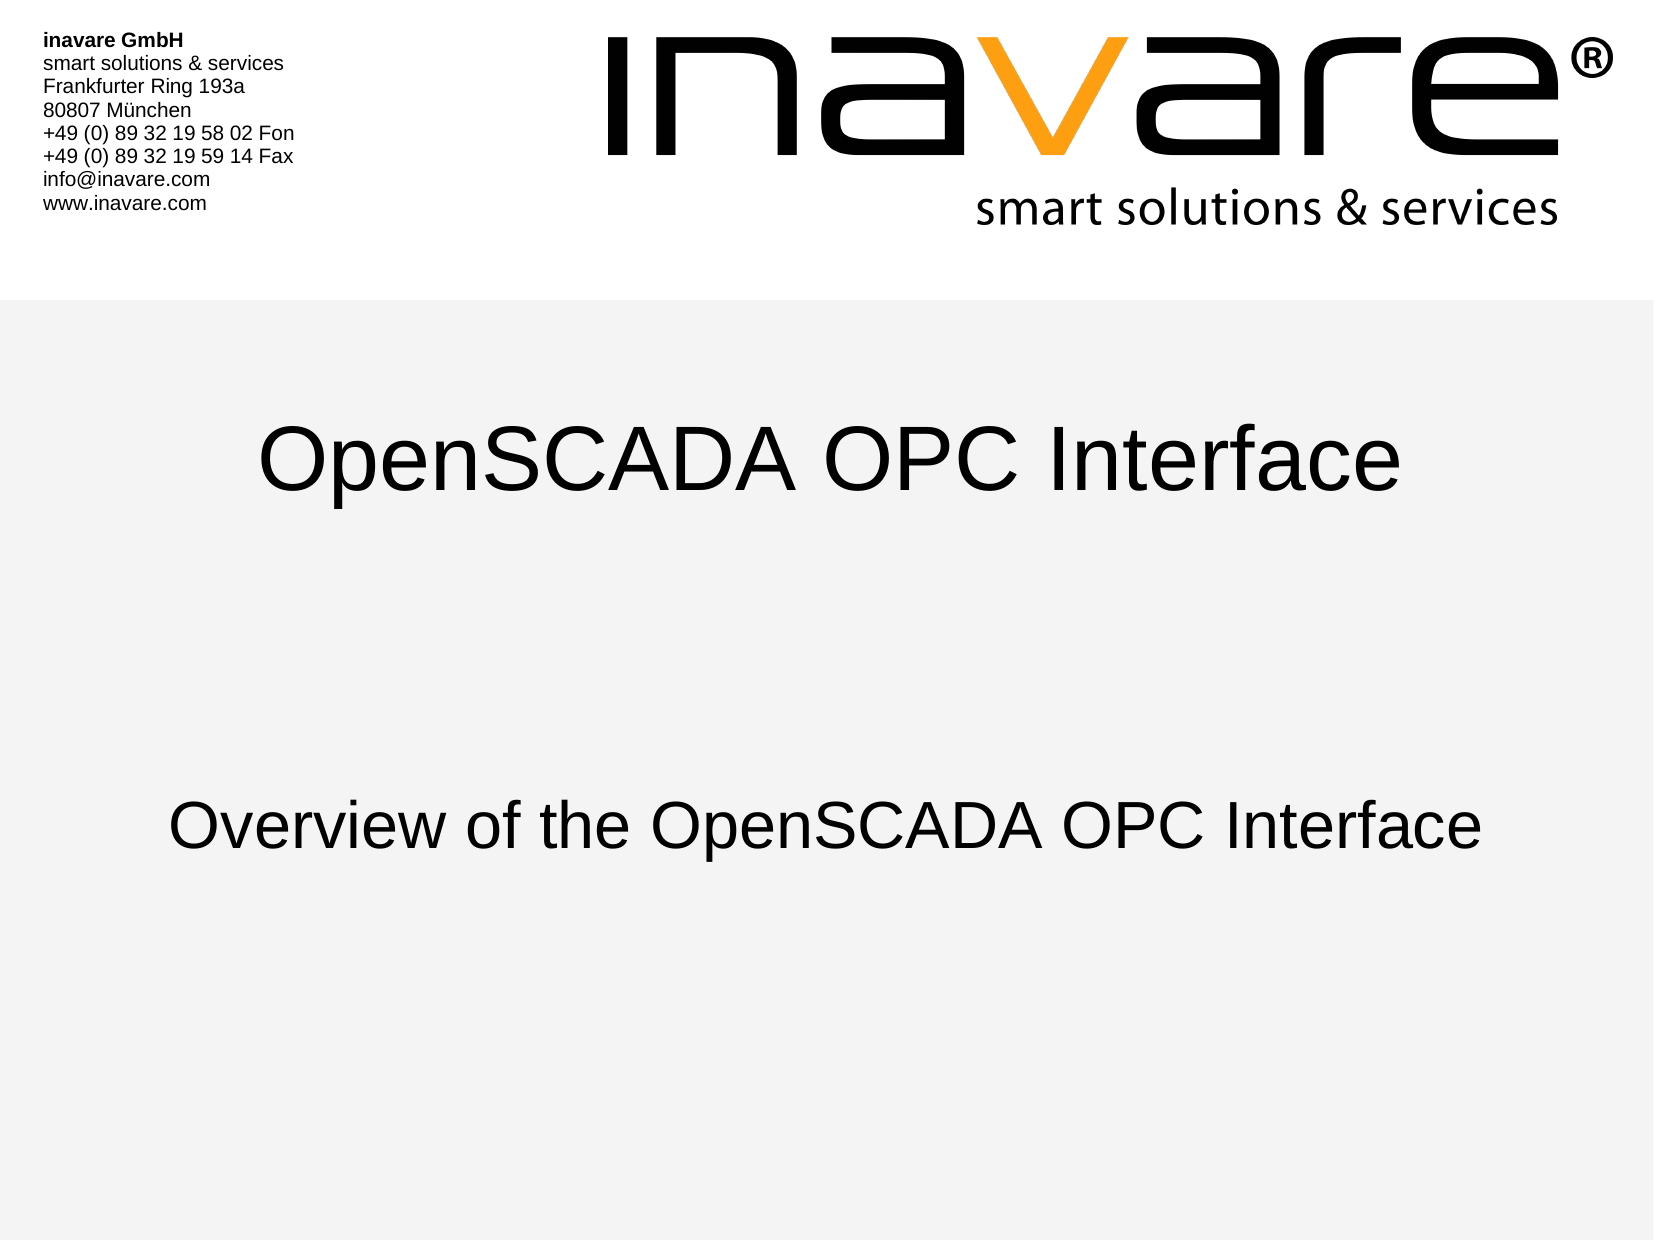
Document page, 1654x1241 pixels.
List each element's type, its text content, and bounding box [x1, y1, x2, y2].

title OpenSCADA OPC Interface [86, 355, 1576, 563]
picture [608, 37, 1613, 225]
subtitle Overview of the OpenSCADA OPC Interface [82, 637, 1571, 1013]
